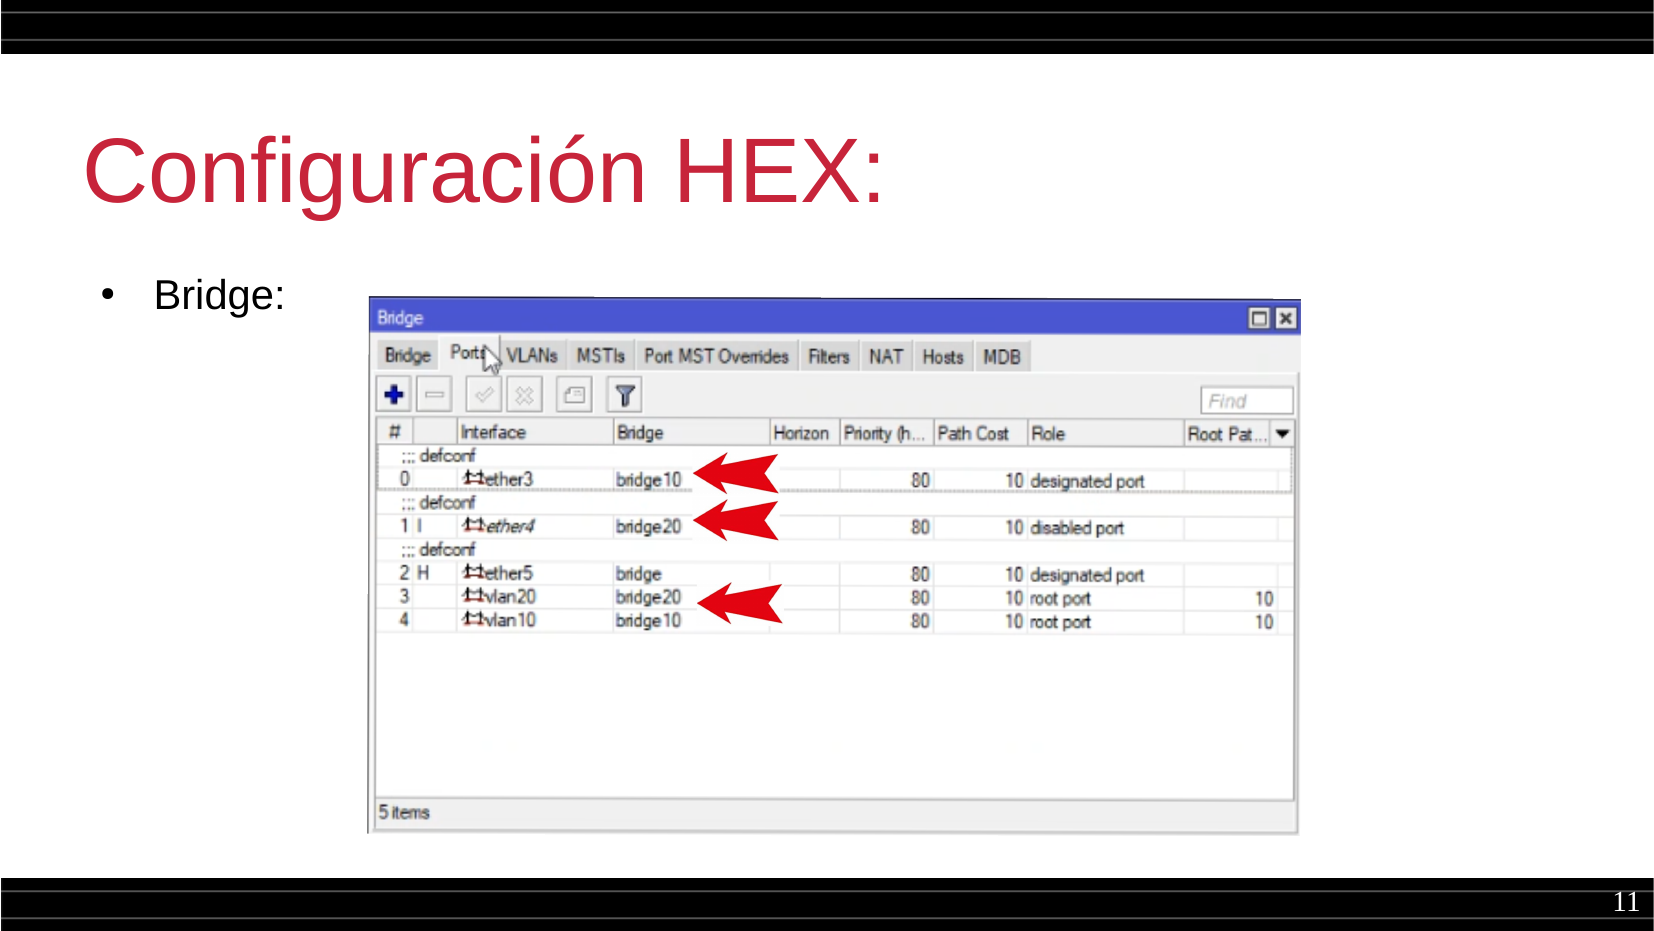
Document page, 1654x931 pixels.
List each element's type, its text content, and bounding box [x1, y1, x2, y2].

picture [366, 295, 1301, 836]
picture [1, 0, 1654, 54]
picture [1, 878, 1654, 931]
list Bridge: [82, 271, 1571, 758]
title Configuración HEX: [82, 92, 1571, 249]
